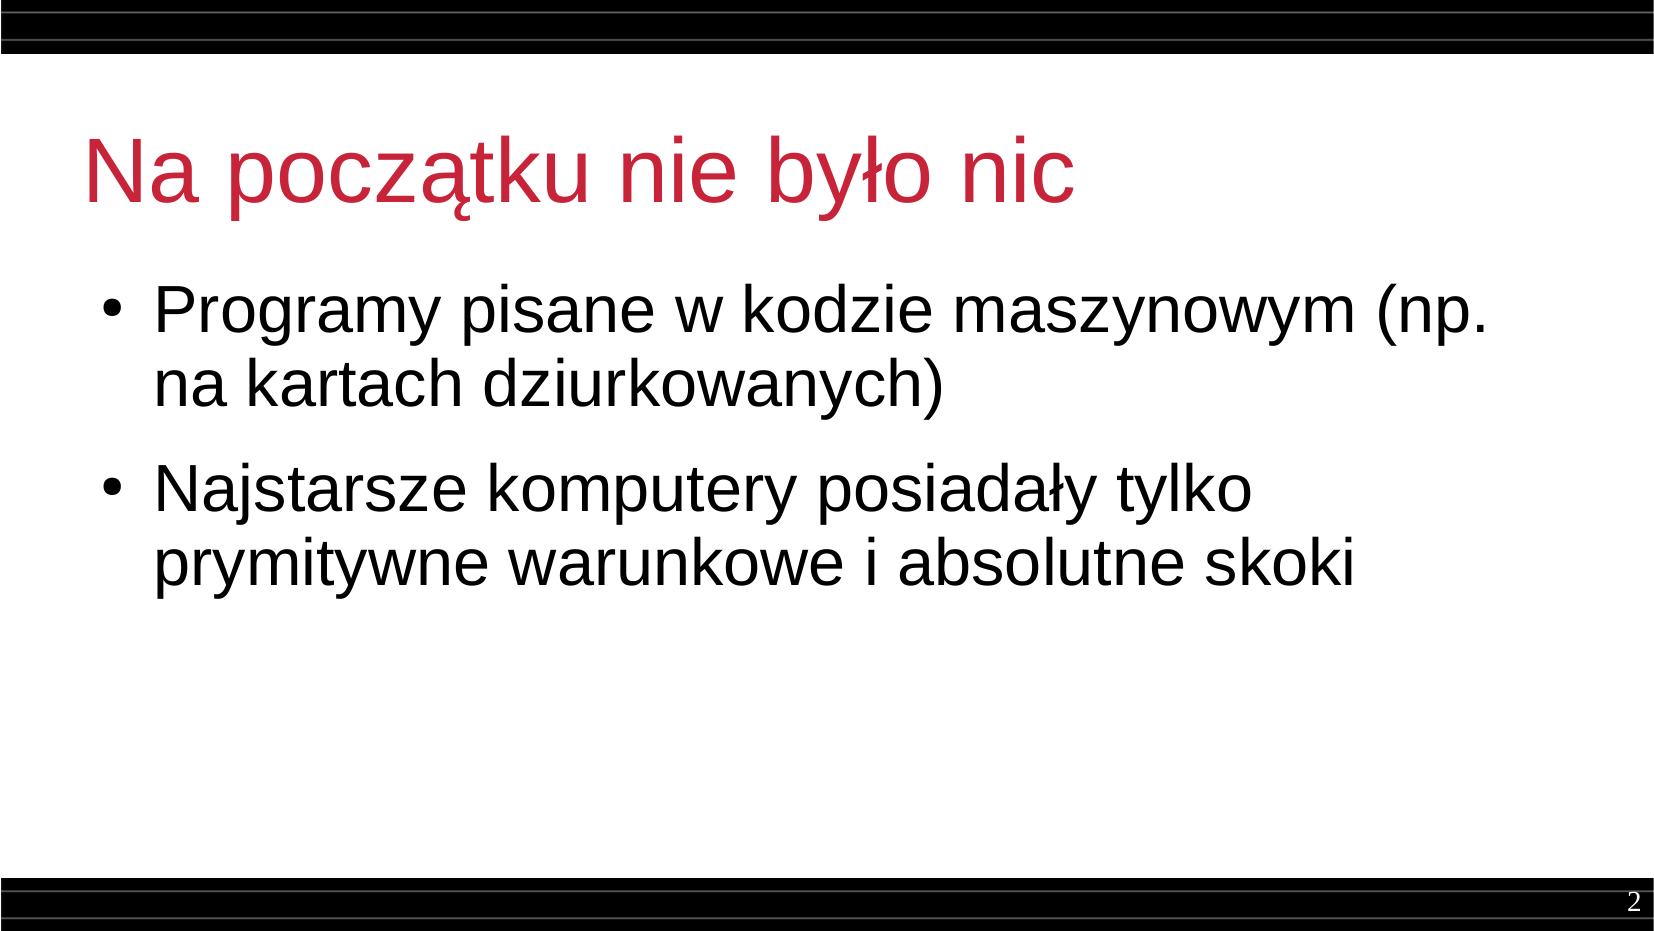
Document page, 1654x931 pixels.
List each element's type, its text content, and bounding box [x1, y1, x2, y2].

picture [1, 878, 1654, 931]
list Programy pisane w kodzie maszynowym (np. na kartach dziurkowanych) Najstarsze komputery posiadały tylko prymitywne warunkowe i absolutne skoki [82, 271, 1571, 851]
title Na początku nie było nic [82, 92, 1571, 249]
picture [1, 0, 1654, 54]
